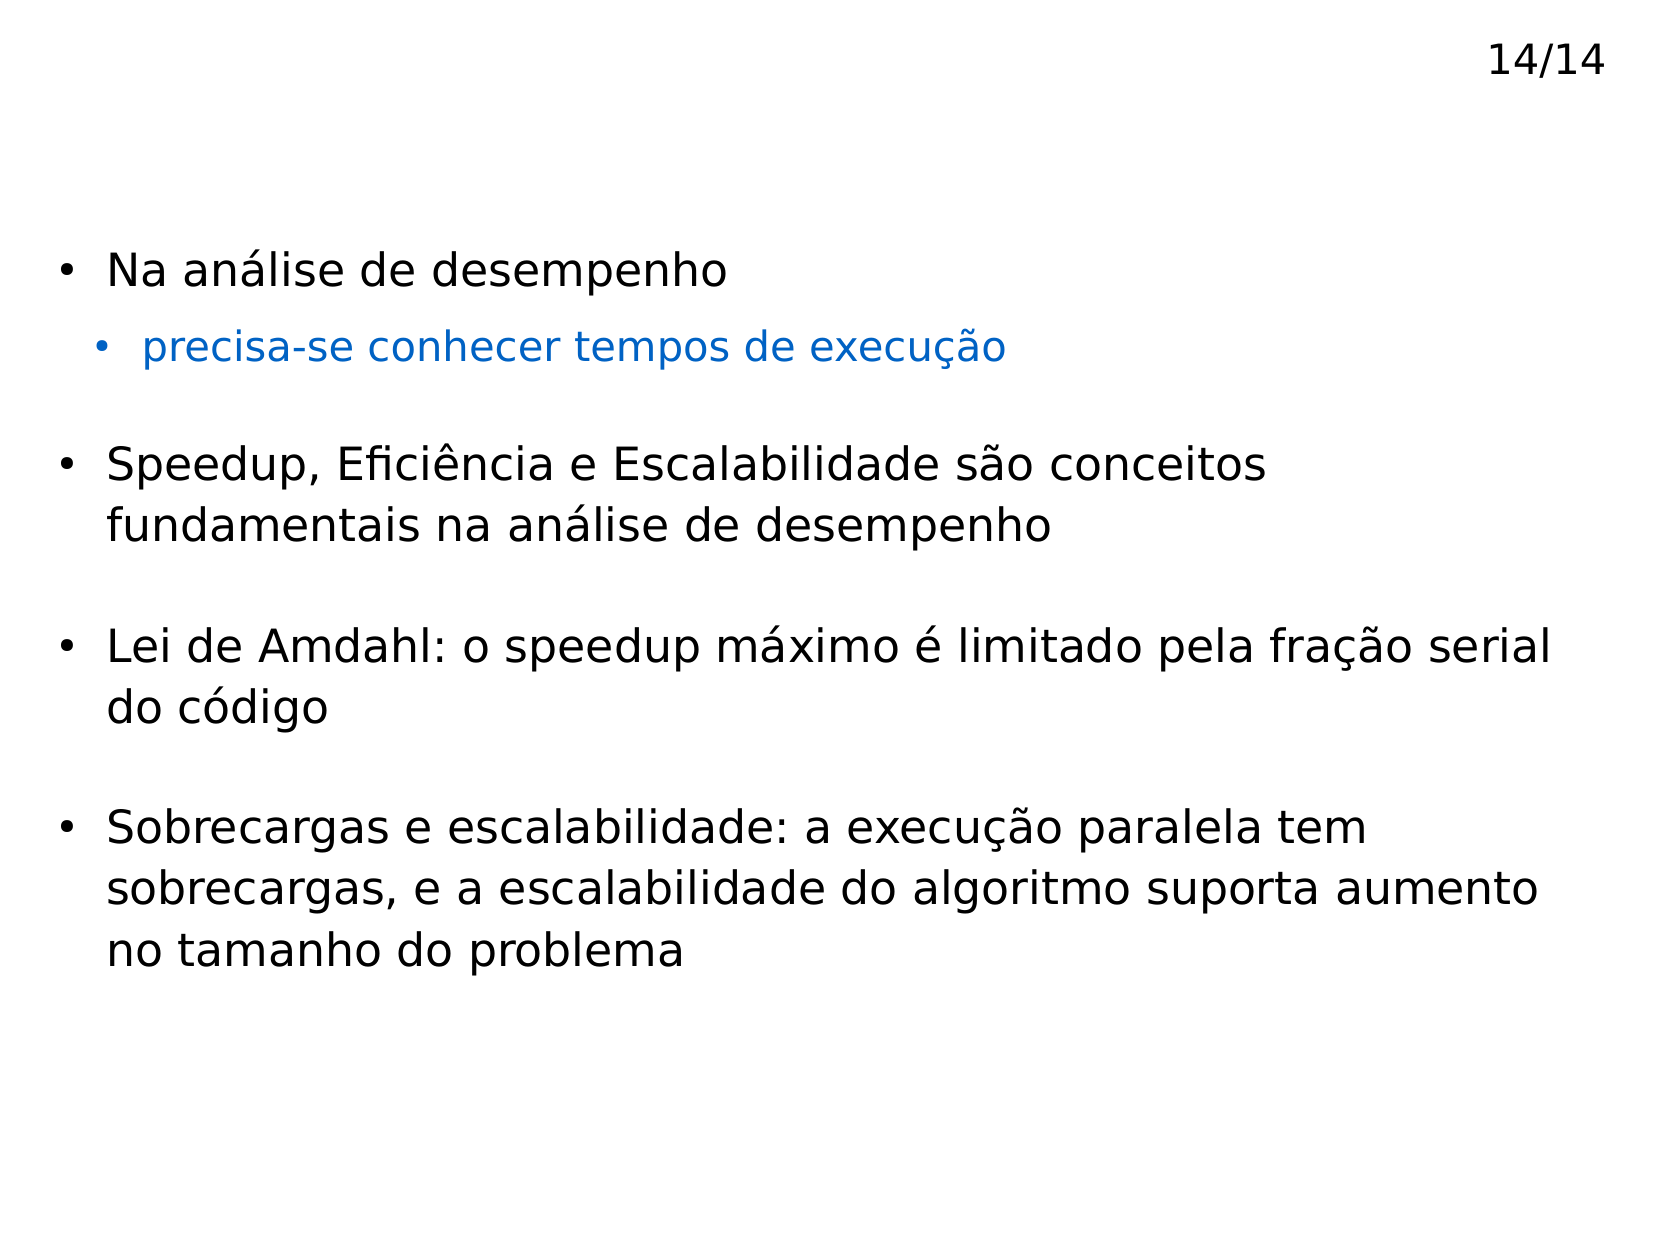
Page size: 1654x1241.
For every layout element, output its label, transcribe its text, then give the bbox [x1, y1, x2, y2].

list Na análise de desempenho precisa-se conhecer tempos de execução Speedup, Eficiência e Escalabilidade são conceitos fundamentais na análise de desempenho Lei de Amdahl: o speedup máximo é limitado pela fração serial do código Sobrecargas e escalabilidade: a execução paralela tem sobrecargas, e a escalabilidade do algoritmo suporta aumento no tamanho do problema [59, 236, 1595, 1211]
